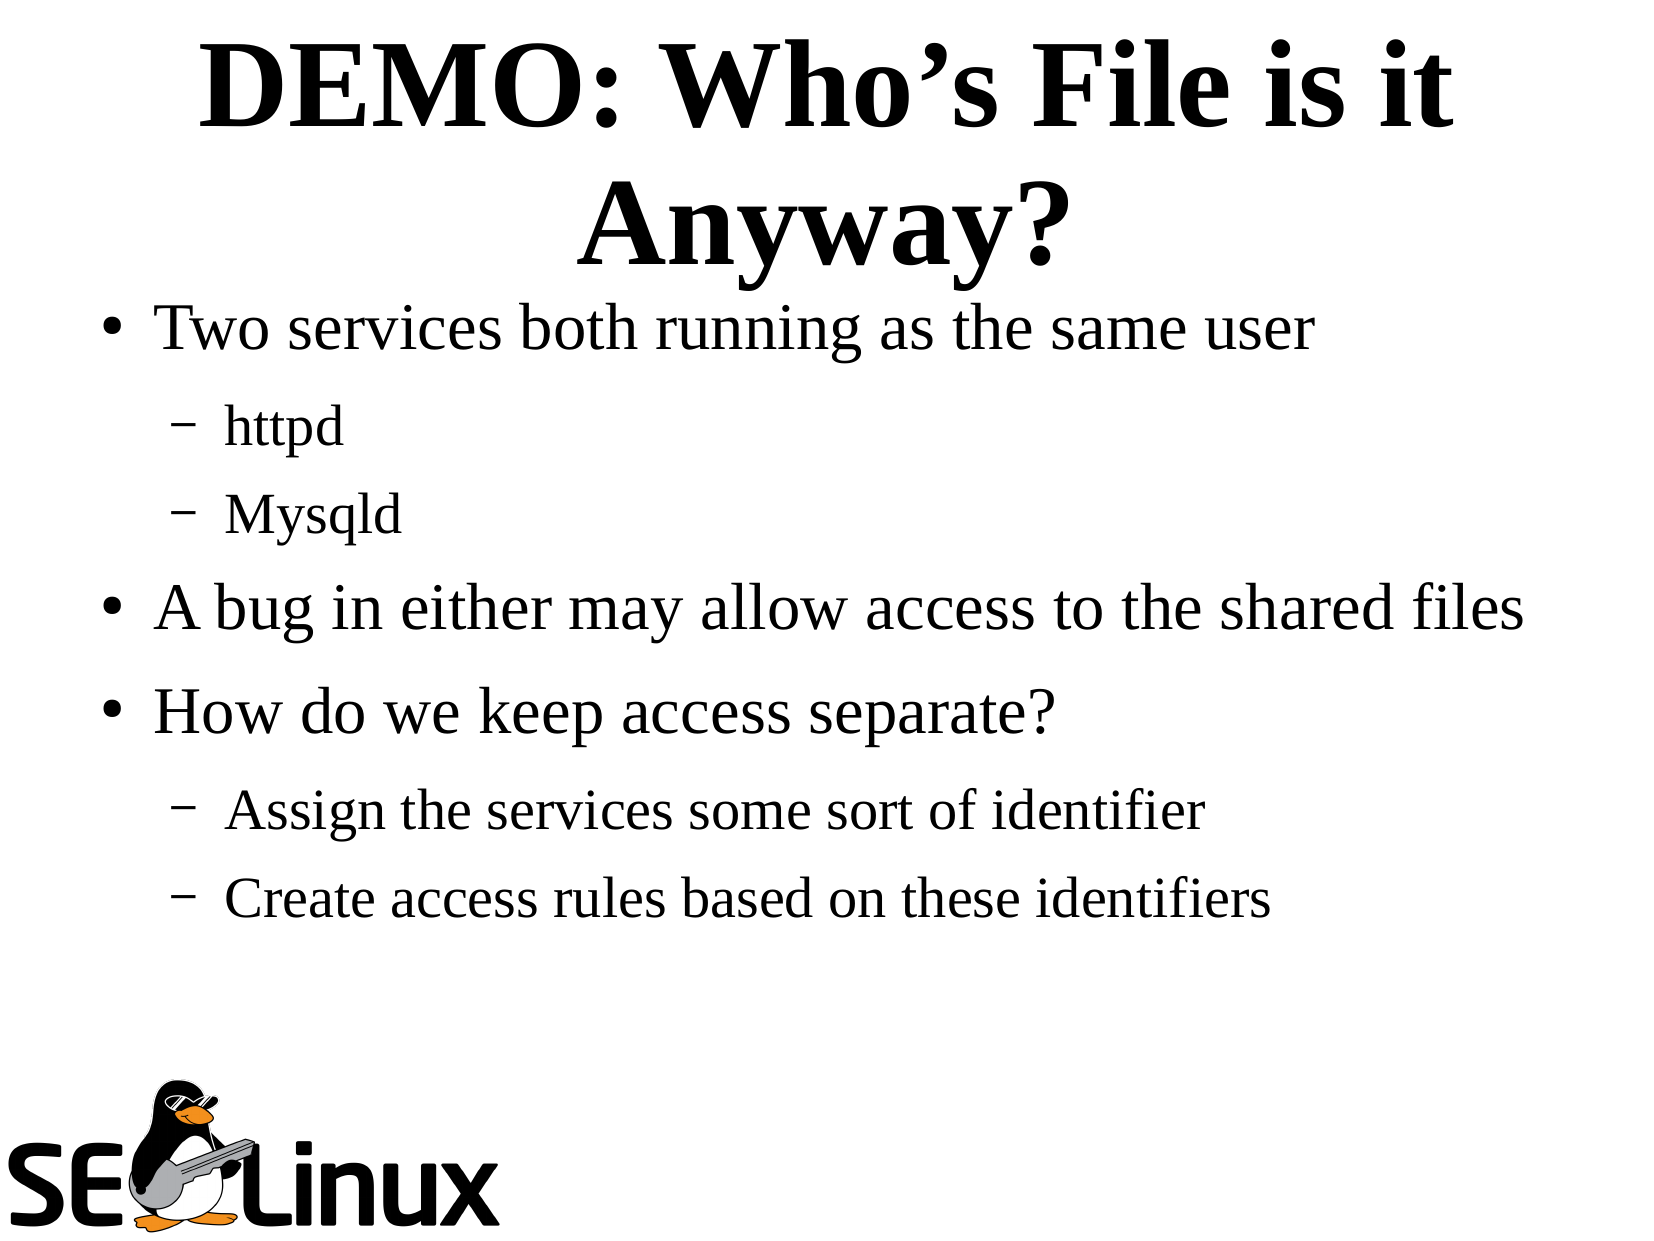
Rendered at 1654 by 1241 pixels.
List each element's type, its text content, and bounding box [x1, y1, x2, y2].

title DEMO: Who’s File is it Anyway? [82, 14, 1571, 290]
list Two services both running as the same user httpd Mysqld A bug in either may allow access to the shared files How do we keep access separate? Assign the services some sort of identifier Create access rules based on these identifiers [82, 290, 1571, 1010]
picture [0, 919, 526, 1241]
